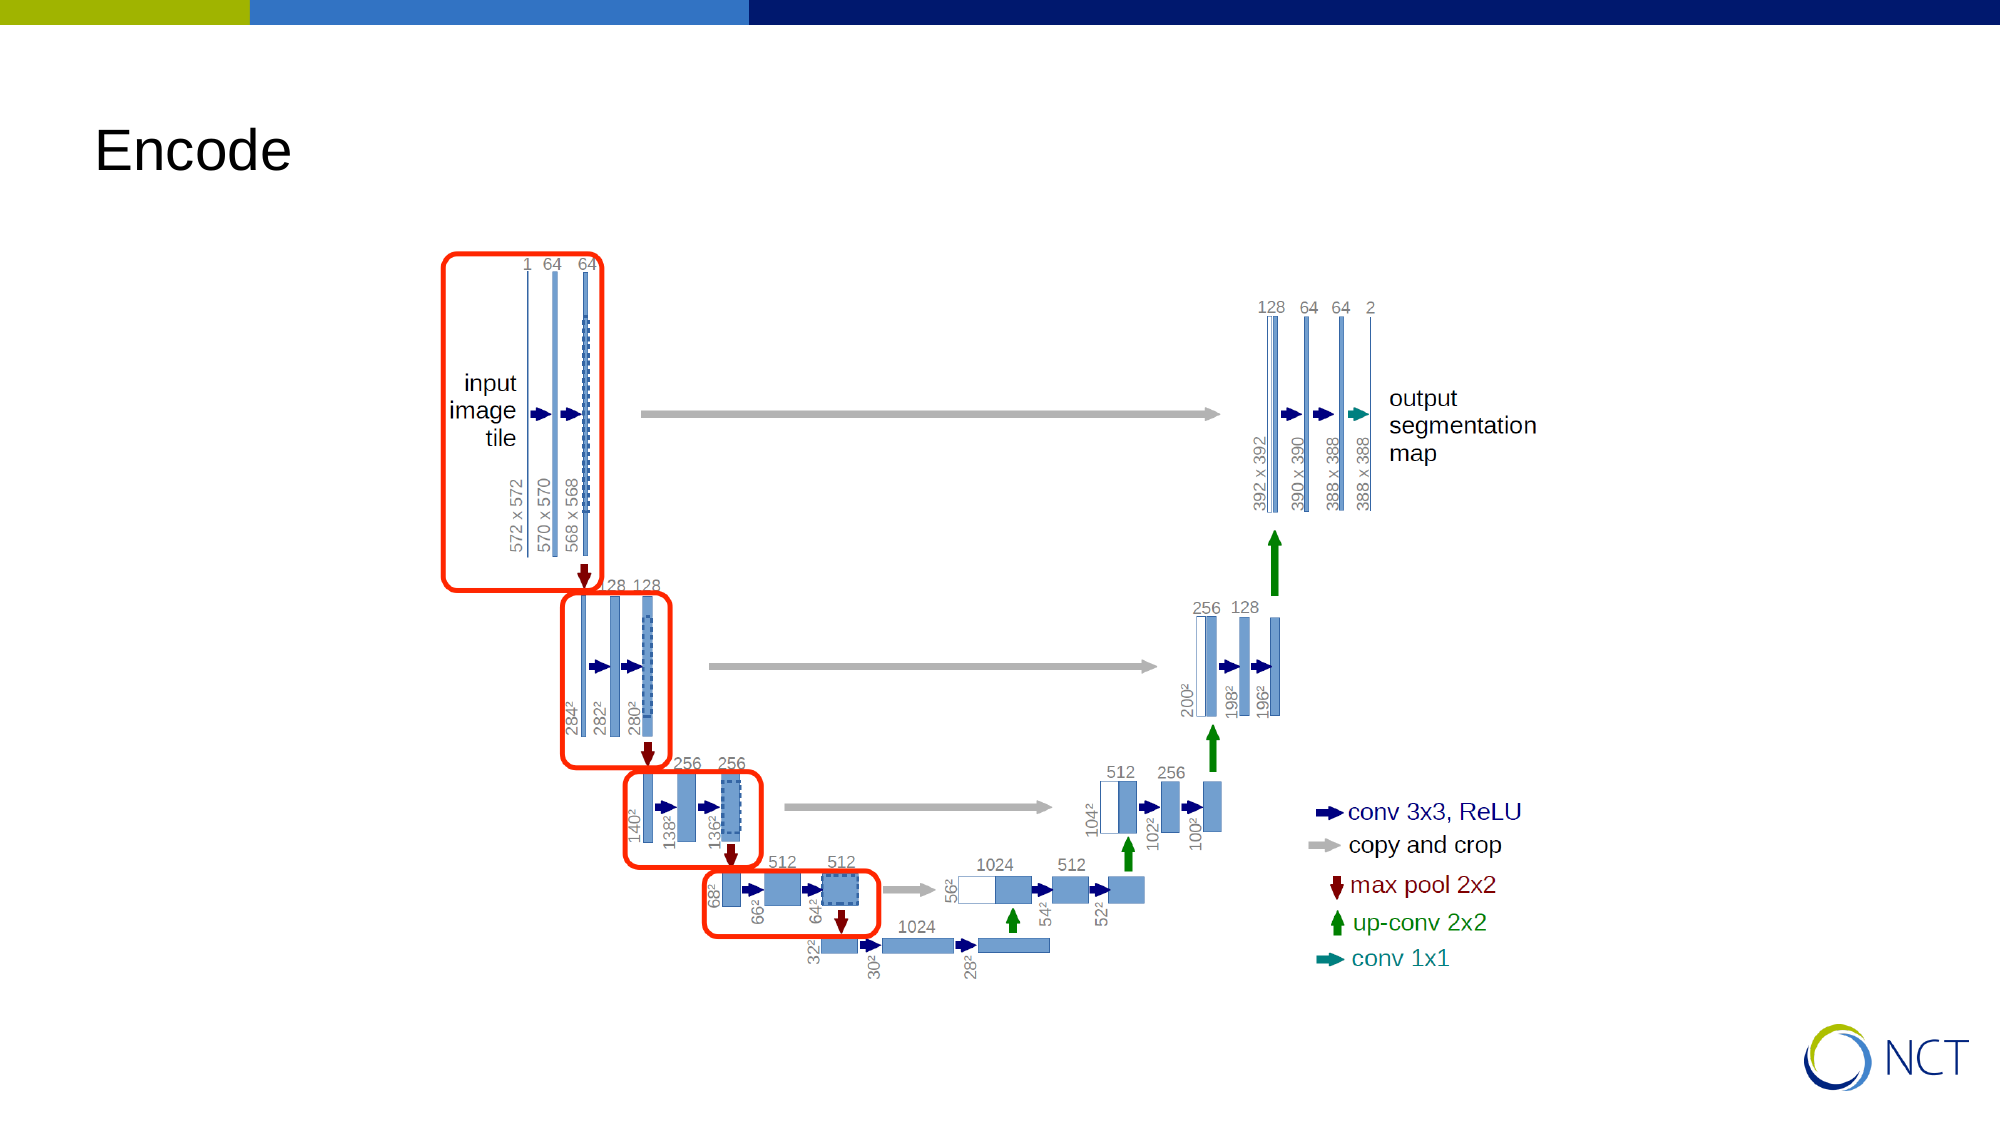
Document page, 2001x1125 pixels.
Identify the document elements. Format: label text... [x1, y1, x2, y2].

picture [1804, 1024, 1969, 1091]
title Encode [94, 112, 1886, 300]
picture [436, 249, 1545, 988]
